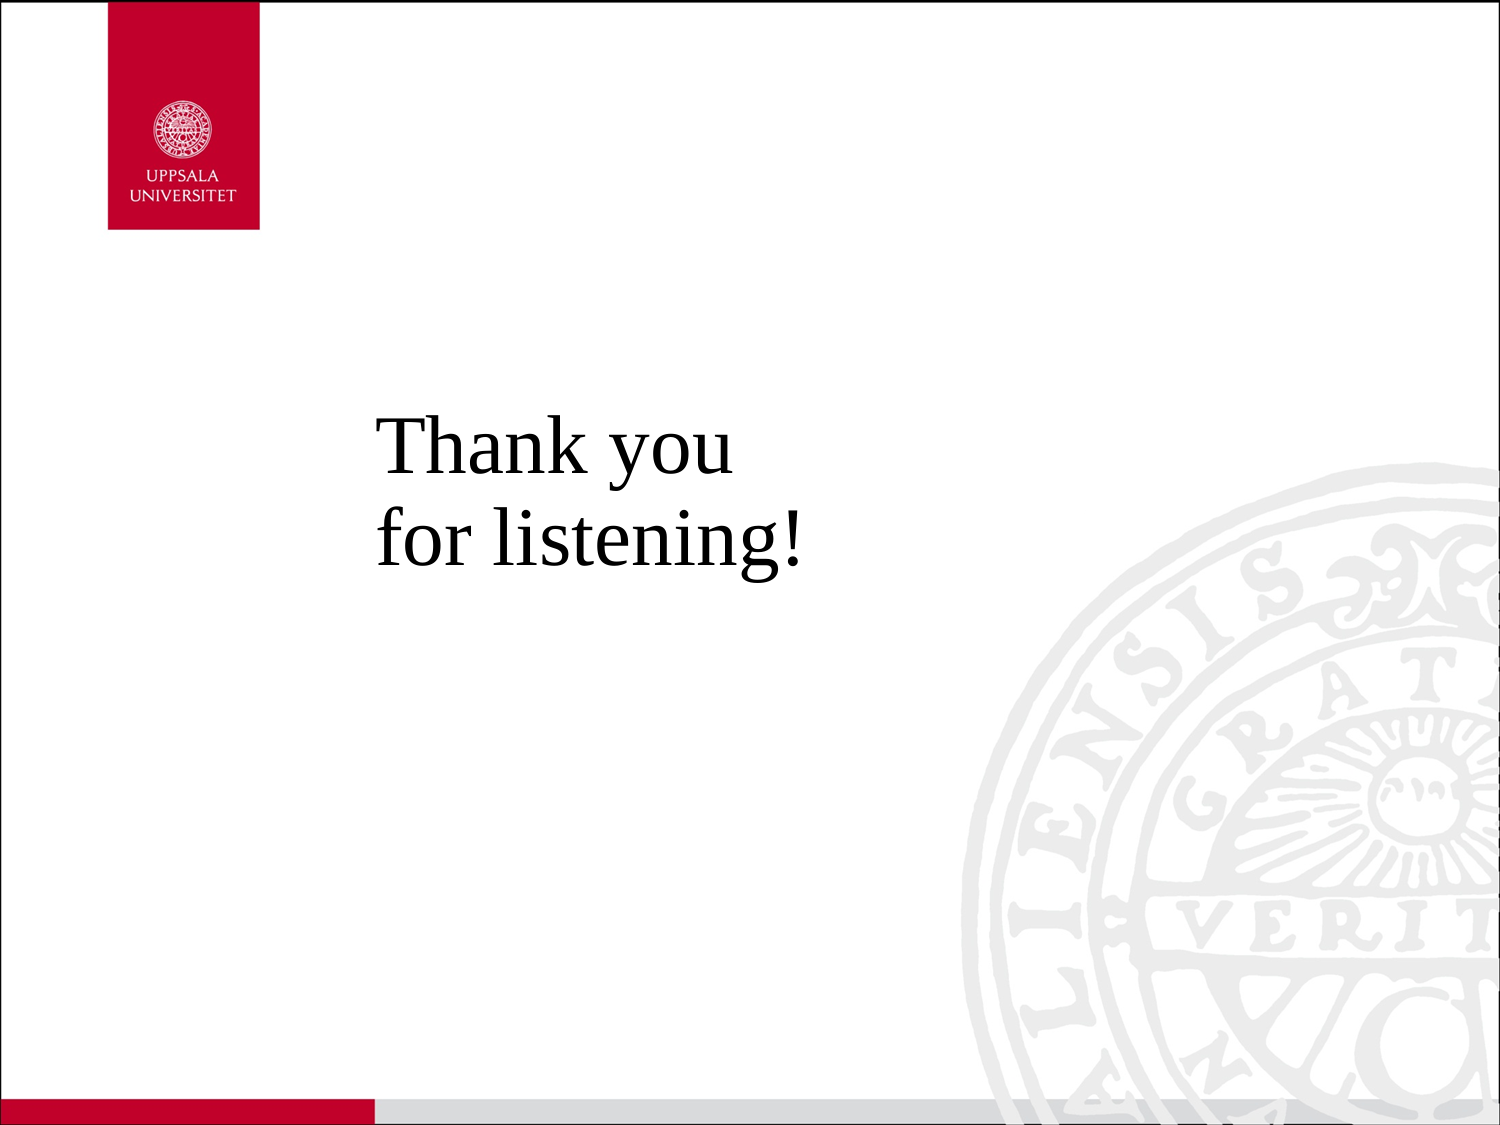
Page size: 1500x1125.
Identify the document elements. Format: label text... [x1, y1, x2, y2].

picture [0, 0, 1500, 1125]
title Thank you for listening! [375, 352, 811, 630]
